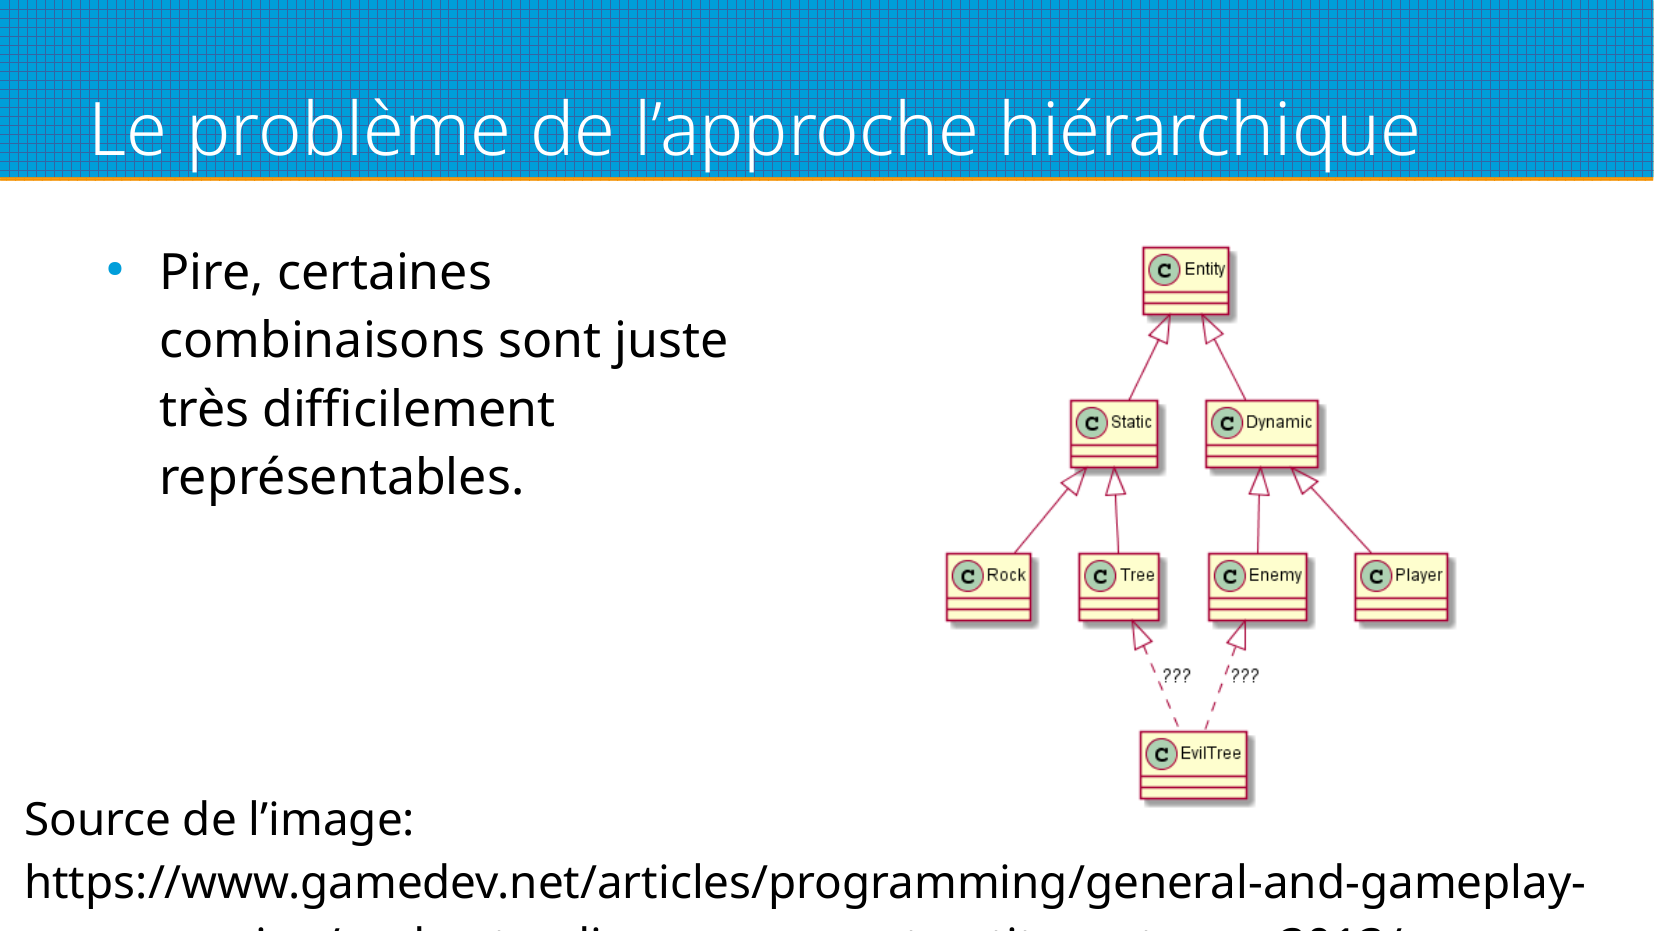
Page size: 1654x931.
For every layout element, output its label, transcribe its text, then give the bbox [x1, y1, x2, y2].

list Pire, certaines combinaisons sont juste très difficilement représentables. [88, 236, 809, 813]
picture [938, 236, 1472, 813]
text_box Source de l’image: https://www.gamedev.net/articles/programming/general-and-gameplay-programming/understanding-component-entity-systems-r3013/ [18, 846, 1625, 916]
title Le problème de l’approche hiérarchique [88, 14, 1565, 178]
